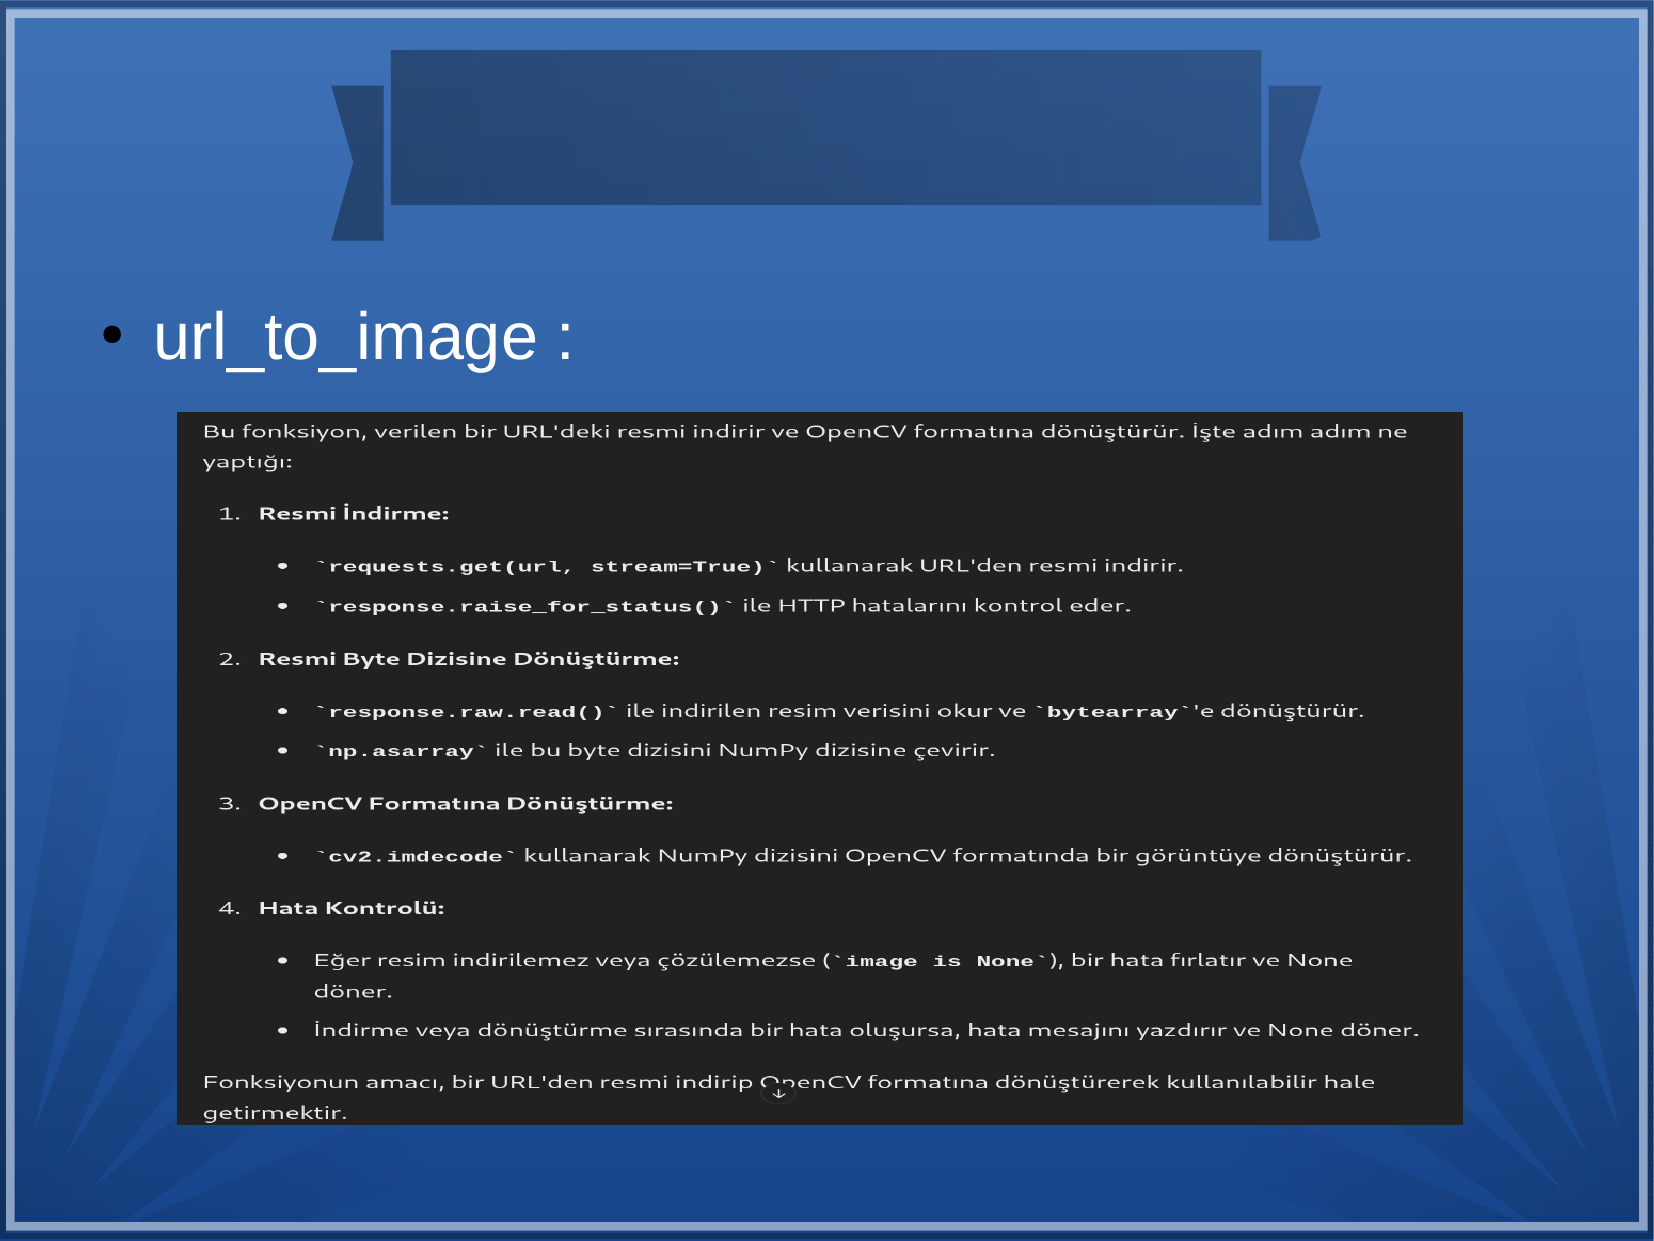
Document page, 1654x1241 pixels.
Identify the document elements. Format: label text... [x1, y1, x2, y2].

picture [177, 412, 1463, 1126]
list url_to_image : [82, 299, 1571, 1130]
